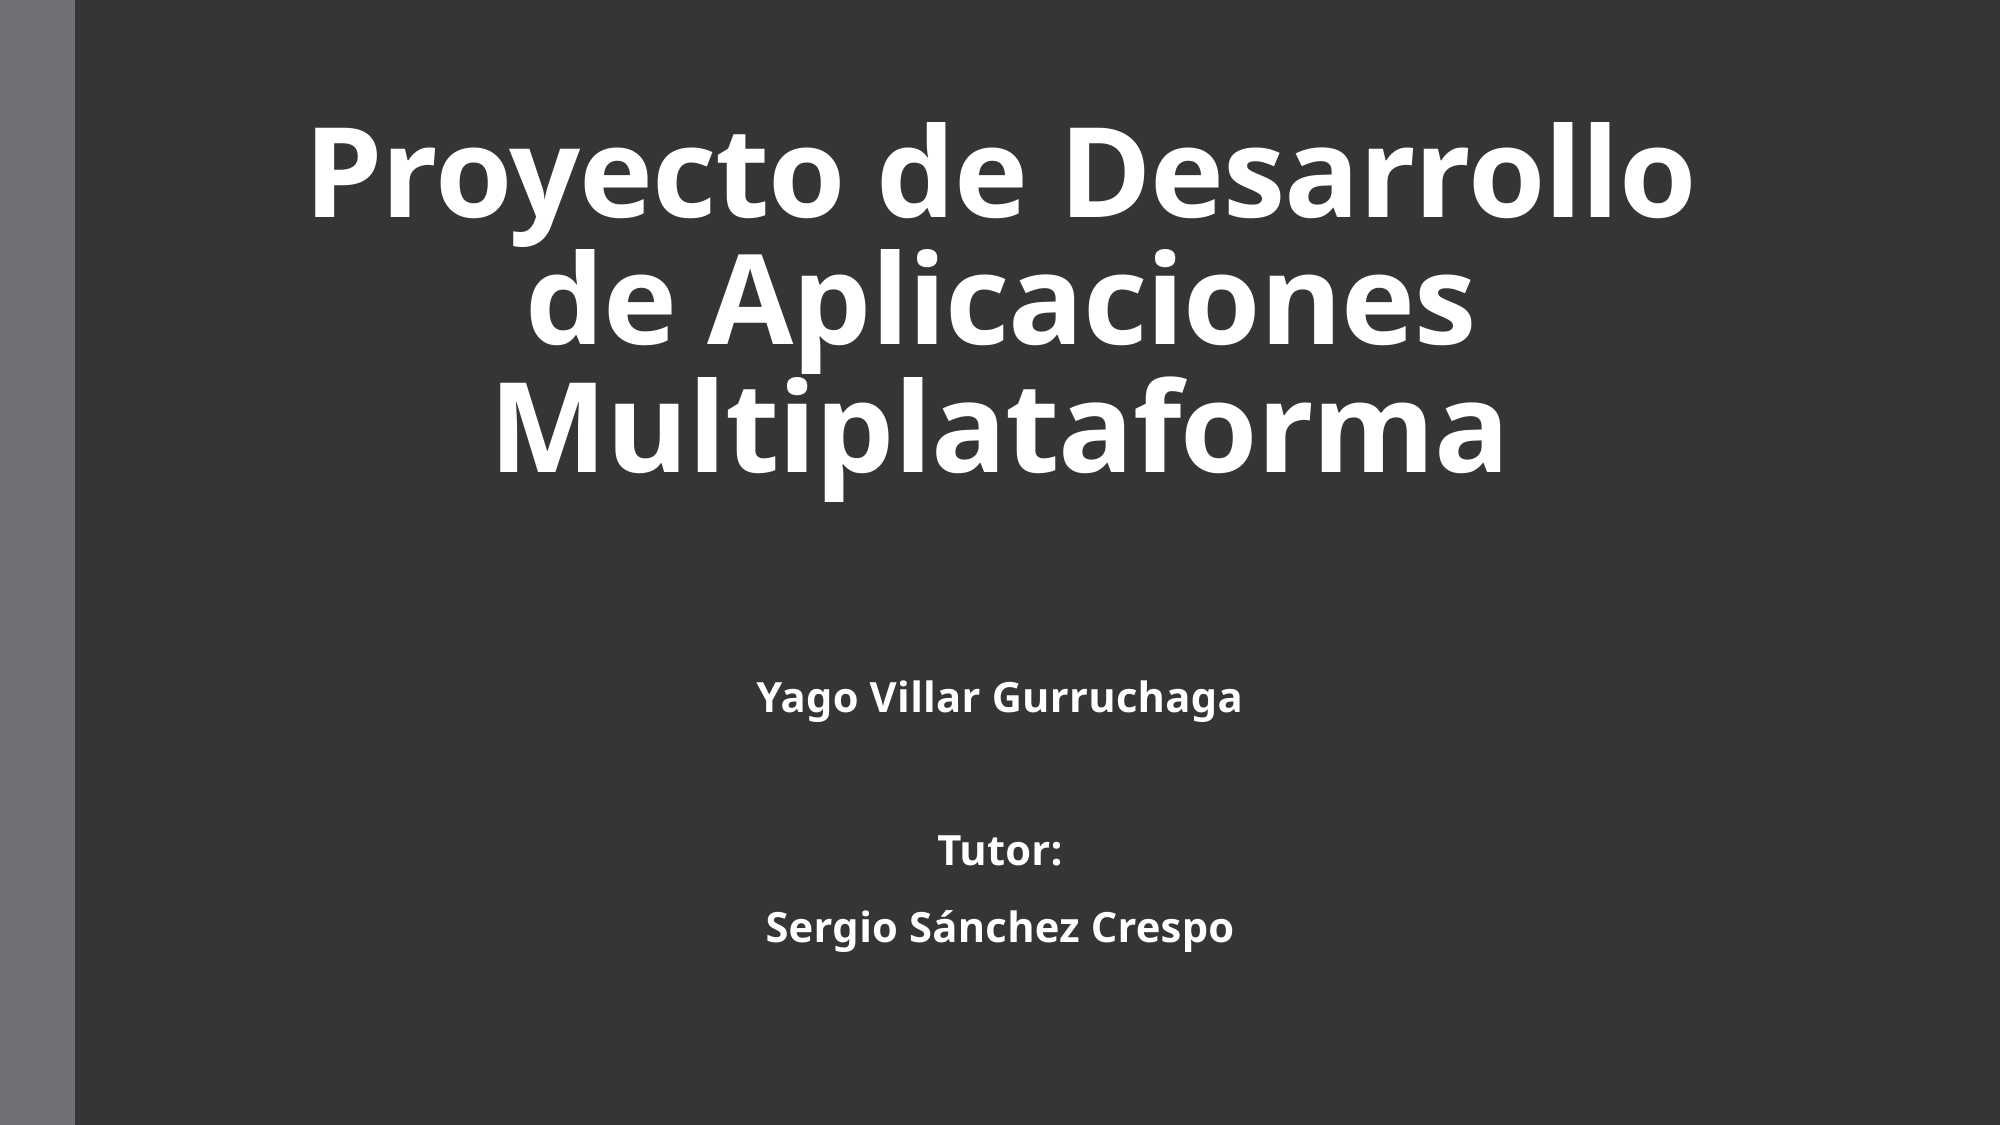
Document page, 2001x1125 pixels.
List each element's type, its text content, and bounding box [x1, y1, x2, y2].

subtitle Yago Villar Gurruchaga Tutor: Sergio Sánchez Crespo [249, 666, 1750, 1058]
title Proyecto de Desarrollo de Aplicaciones Multiplataforma [227, 88, 1773, 506]
